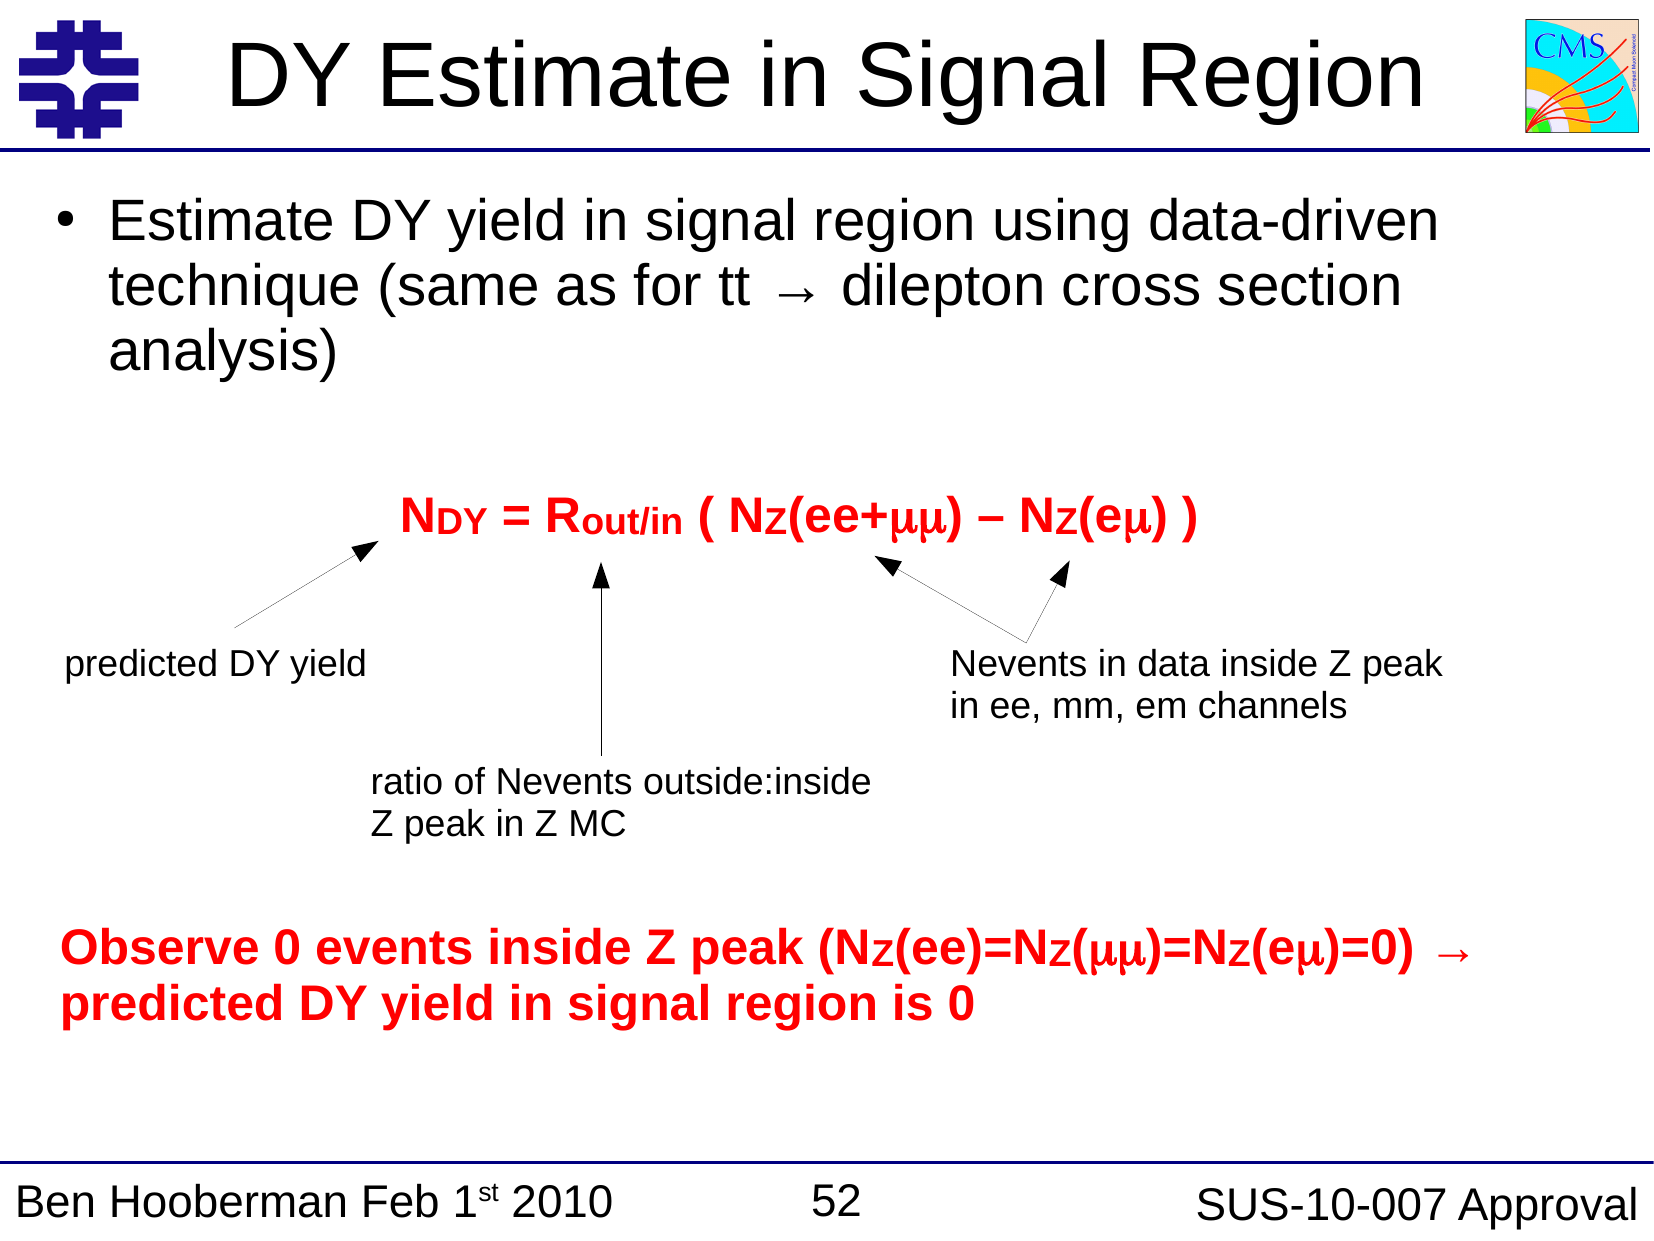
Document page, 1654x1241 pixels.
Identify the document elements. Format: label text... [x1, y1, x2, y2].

text_box ratio of Nevents outside:inside Z peak in Z MC [355, 752, 899, 861]
list Estimate DY yield in signal region using data-driven technique (same as for tt → dilepton cross section analysis) [37, 187, 1613, 1126]
text_box Nevents in data inside Z peak in ee, mm, em channels [935, 635, 1480, 744]
text_box NDY = Rout/in ( NZ(ee+mm) – NZ(em) ) [252, 479, 1347, 569]
text_box Observe 0 events inside Z peak (NZ(ee)=NZ(mm)=NZ(em)=0) → predicted DY yield in signal region is 0 [45, 911, 1530, 1066]
title DY Estimate in Signal Region [0, 0, 1654, 151]
text_box predicted DY yield [49, 635, 505, 697]
